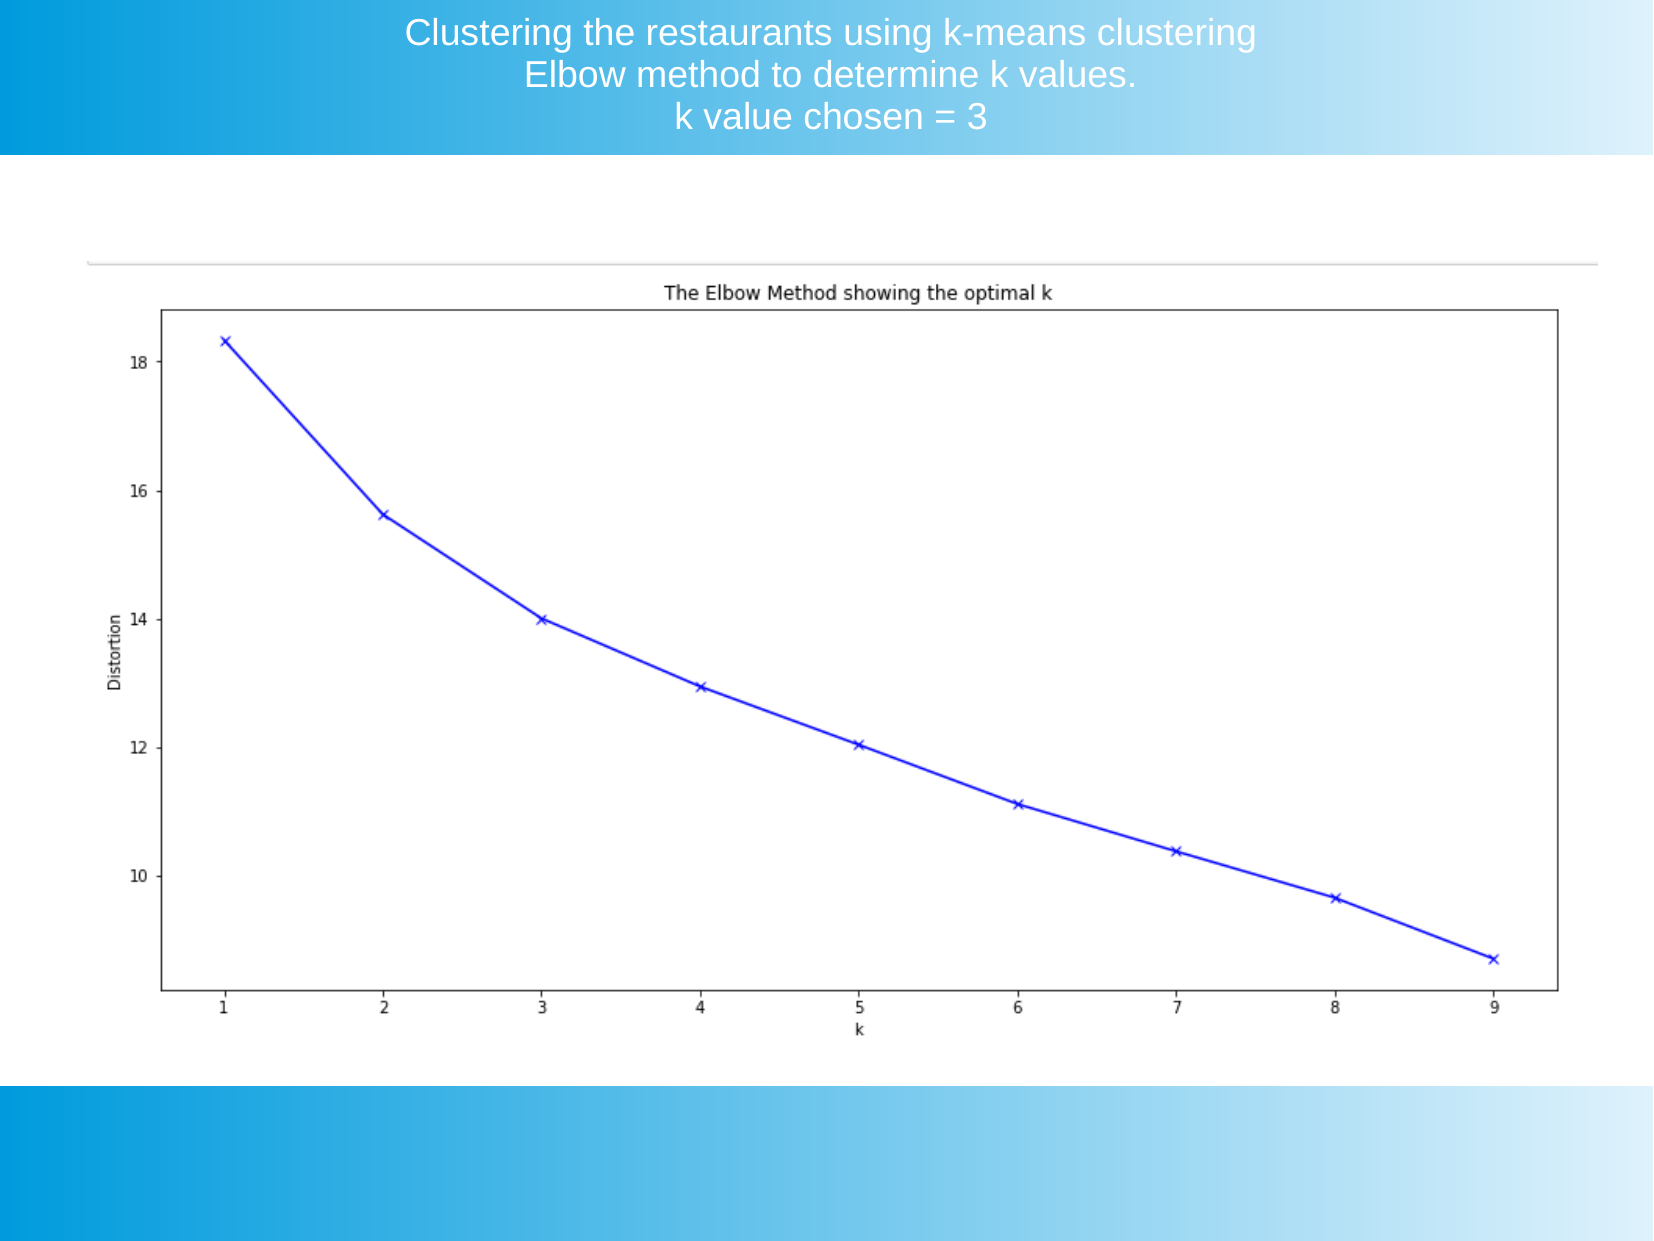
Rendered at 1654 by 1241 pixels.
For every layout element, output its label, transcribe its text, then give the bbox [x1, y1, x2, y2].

title Clustering the restaurants using k-means clustering Elbow method to determine k values. k value chosen = 3 [86, 0, 1576, 158]
picture [64, 261, 1598, 1059]
